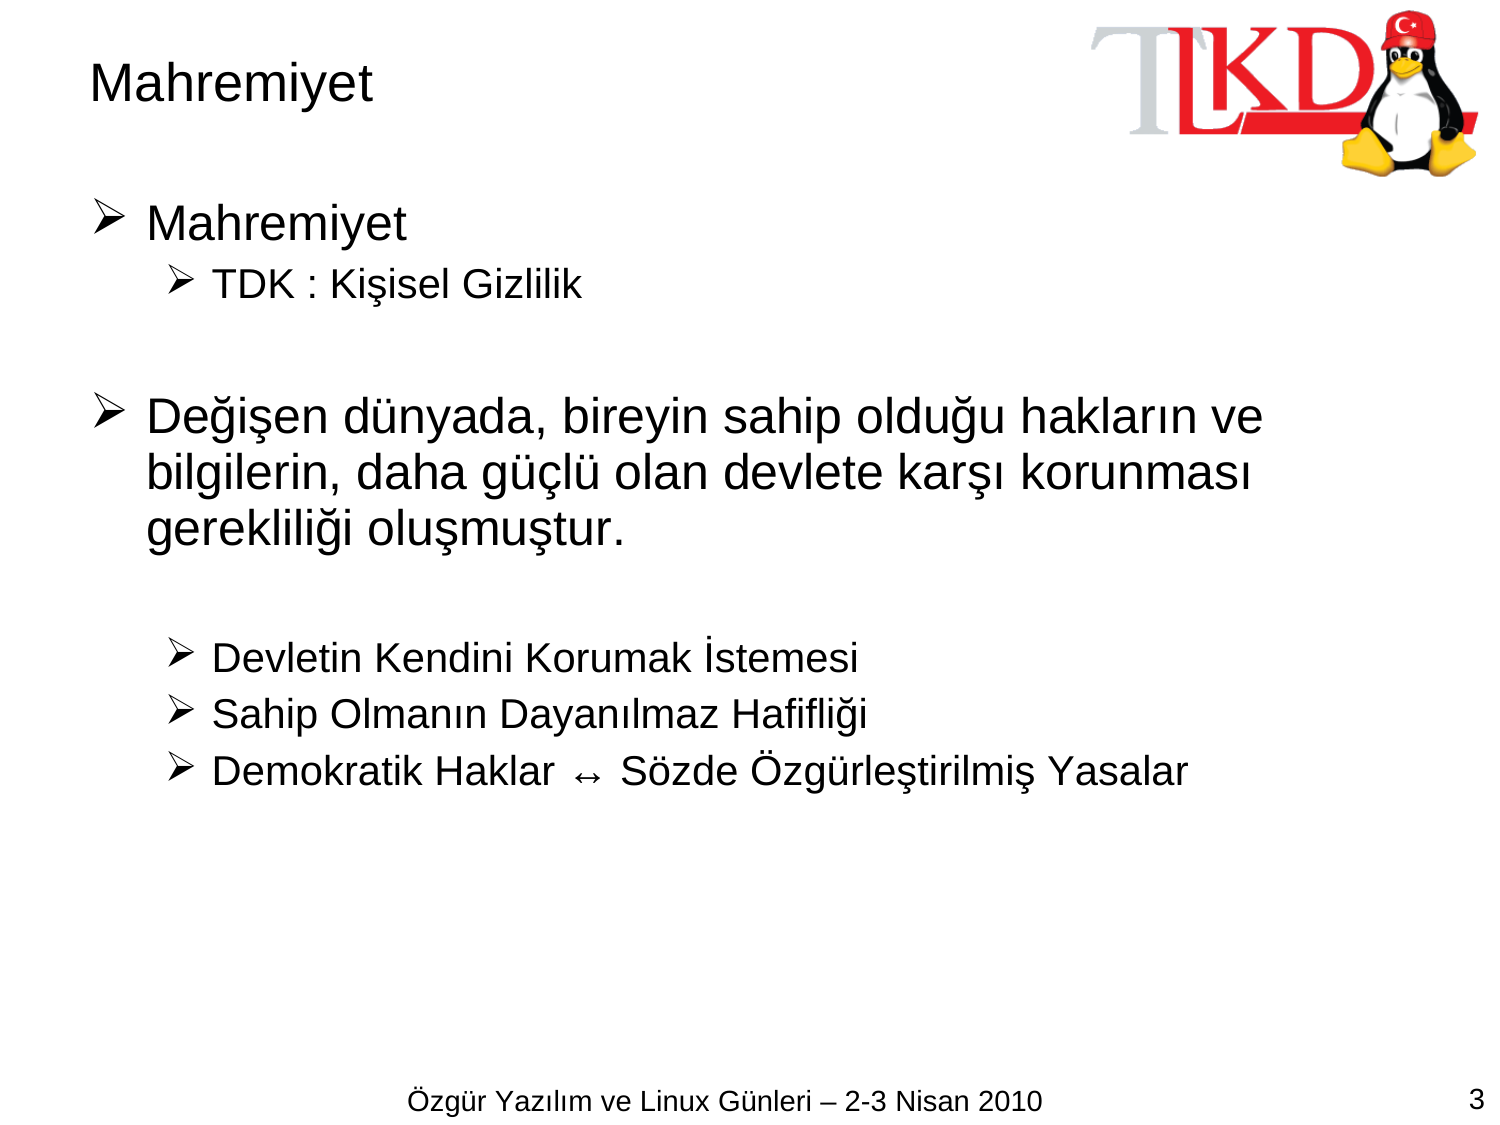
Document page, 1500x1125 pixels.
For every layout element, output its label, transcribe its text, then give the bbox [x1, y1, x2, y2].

picture [1087, 0, 1491, 188]
title Mahremiyet [75, 45, 1070, 166]
list Mahremiyet TDK : Kişisel Gizlilik Değişen dünyada, bireyin sahip olduğu hakların ve bilgilerin, daha güçlü olan devlete karşı korunması gerekliliği oluşmuştur. Devletin Kendini Korumak İstemesi Sahip Olmanın Dayanılmaz Hafifliği Demokratik Haklar ↔ Sözde Özgürleştirilmiş Yasalar [75, 187, 1426, 1005]
